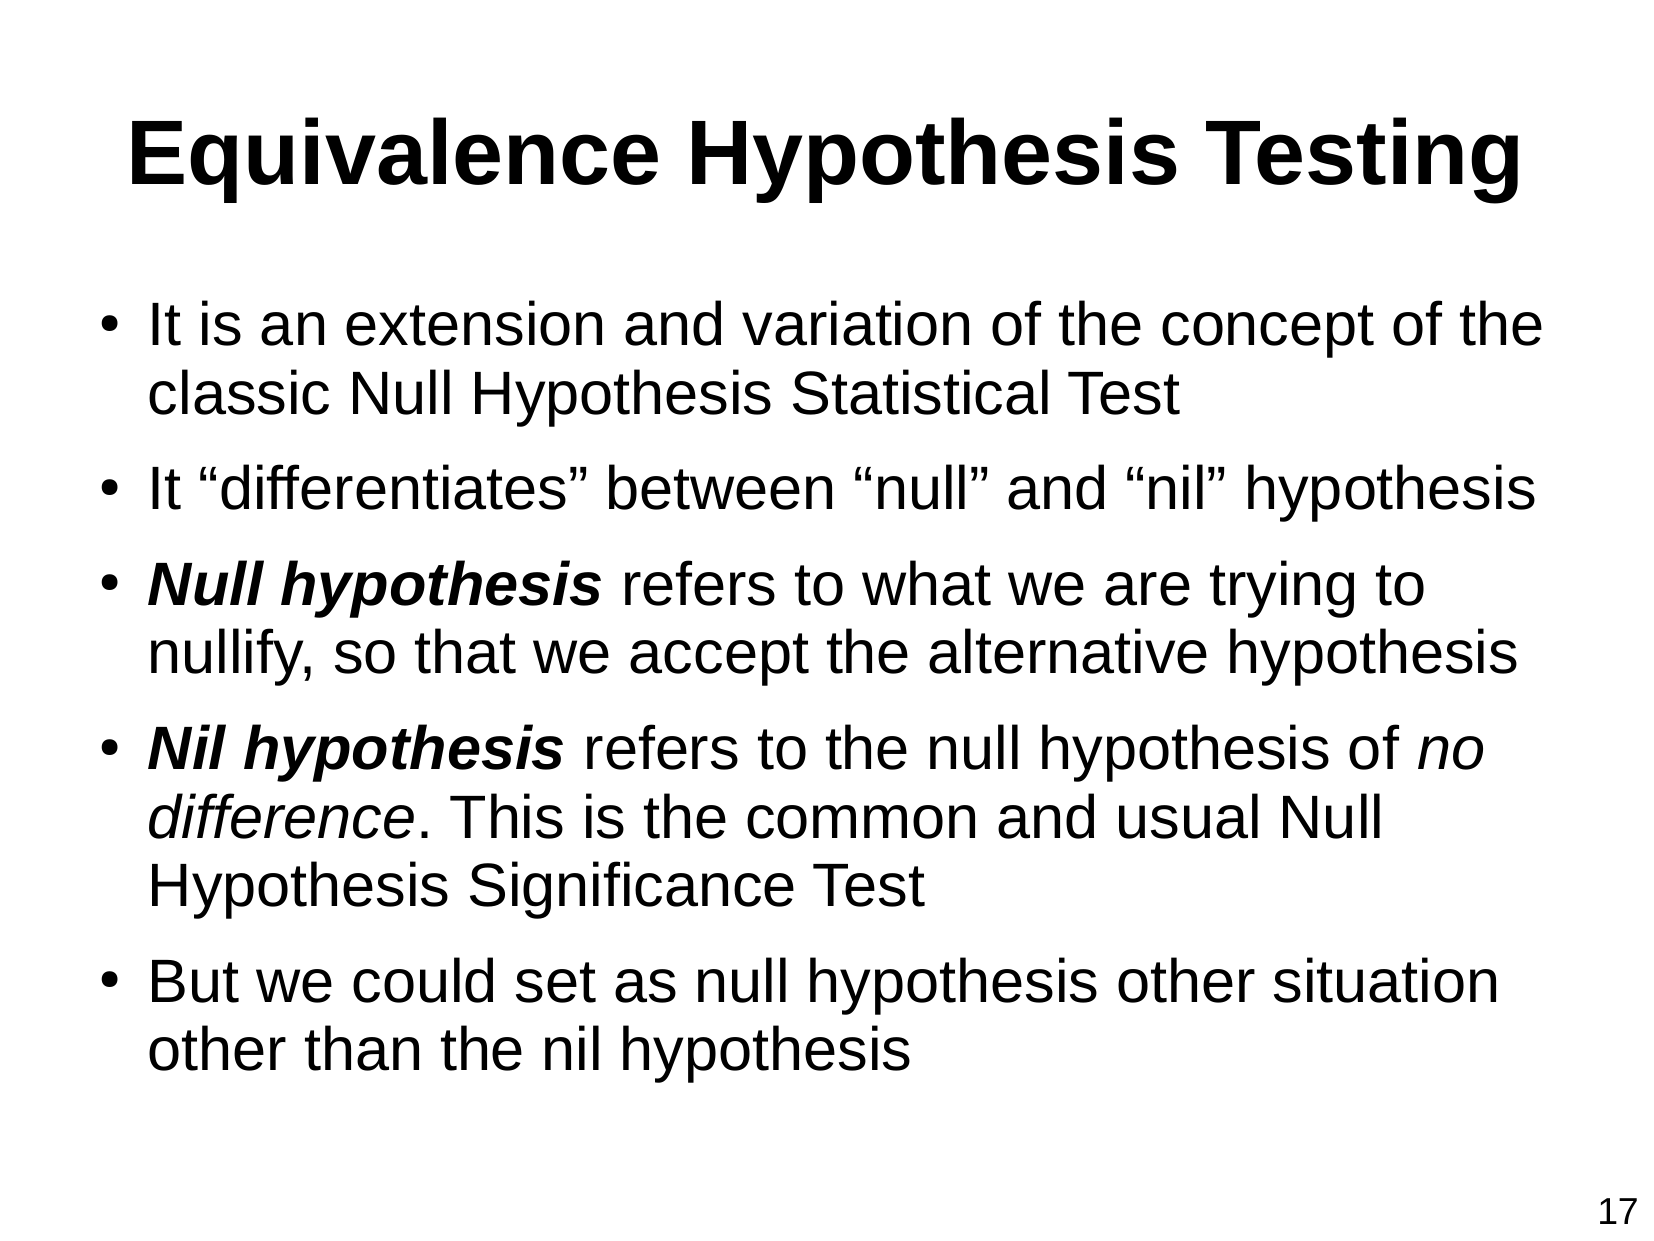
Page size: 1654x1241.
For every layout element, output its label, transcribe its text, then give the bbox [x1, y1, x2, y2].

title Equivalence Hypothesis Testing [82, 49, 1571, 257]
list It is an extension and variation of the concept of the classic Null Hypothesis Statistical Test It “differentiates” between “null” and “nil” hypothesis Null hypothesis refers to what we are trying to nullify, so that we accept the alternative hypothesis Nil hypothesis refers to the null hypothesis of no difference. This is the common and usual Null Hypothesis Significance Test But we could set as null hypothesis other situation other than the nil hypothesis [82, 290, 1571, 1143]
